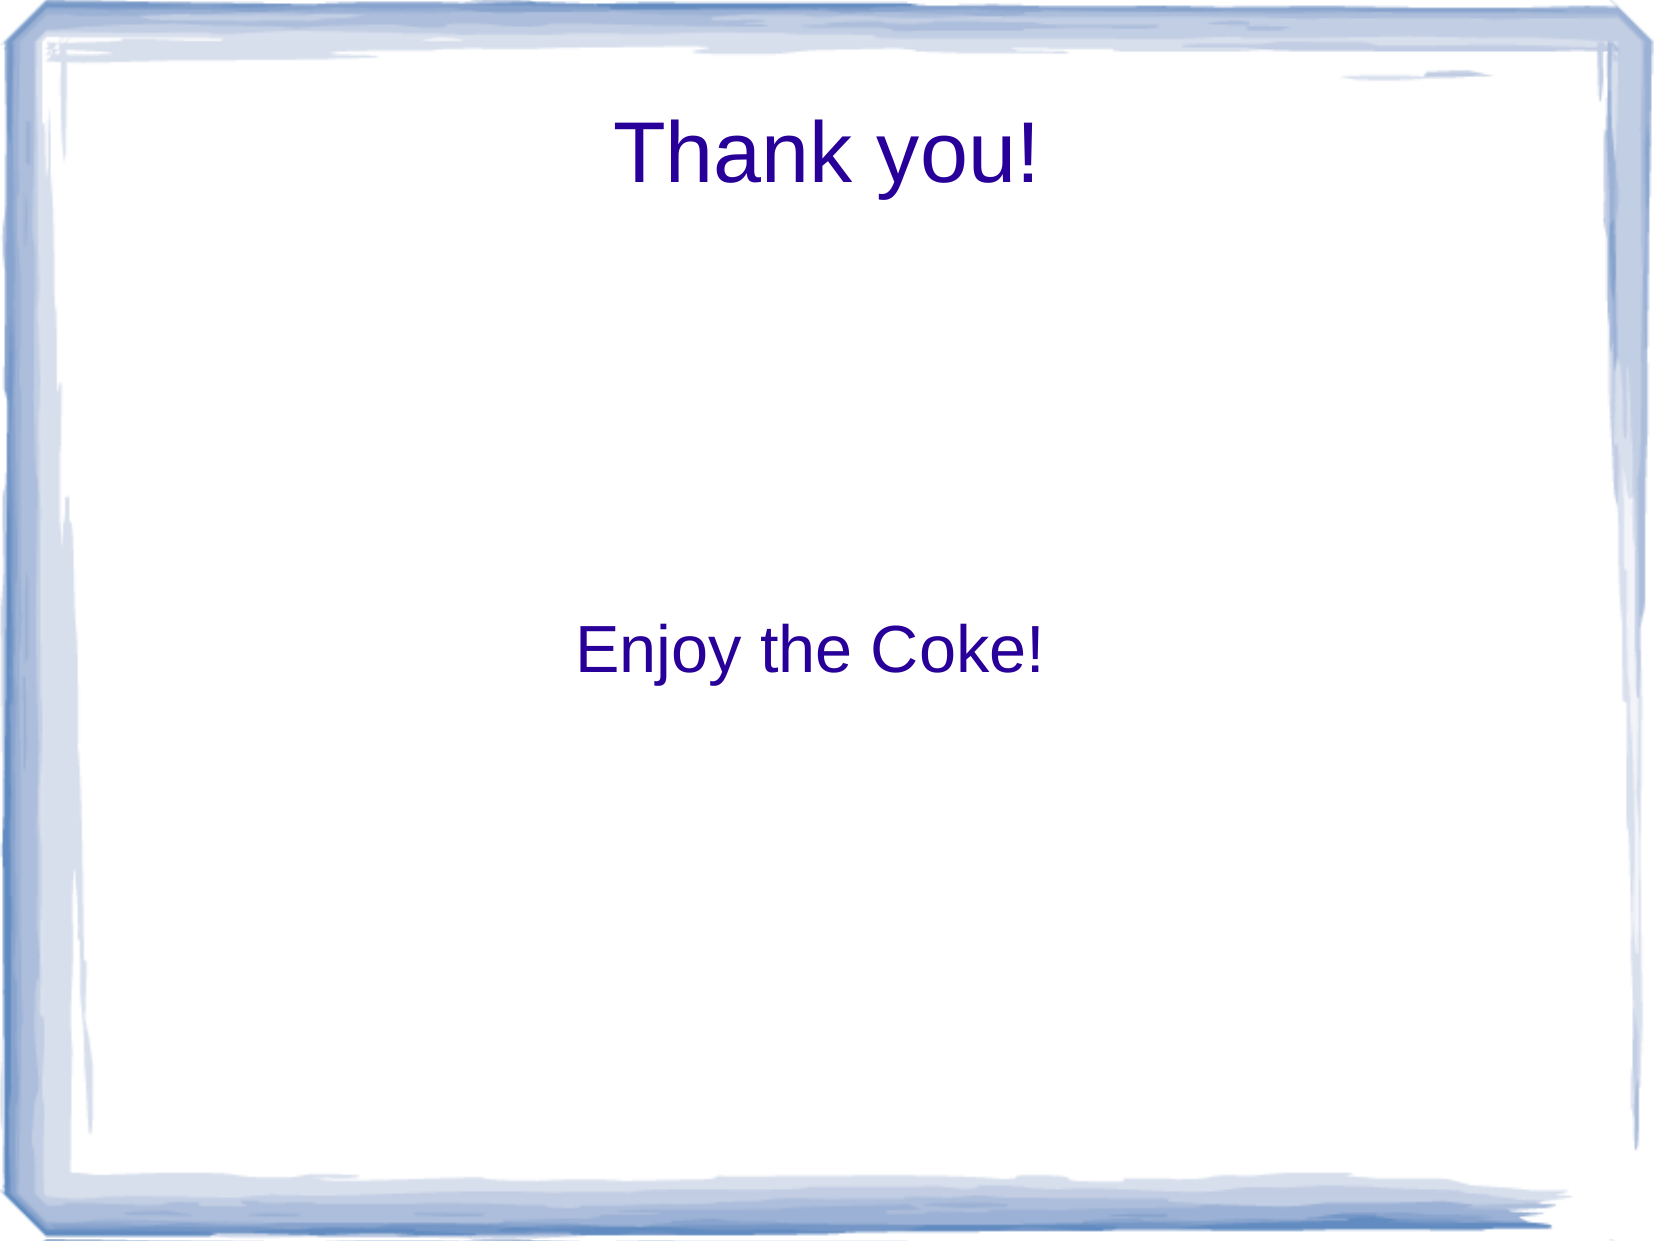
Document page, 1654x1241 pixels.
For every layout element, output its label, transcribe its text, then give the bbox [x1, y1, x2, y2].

picture [0, 0, 1654, 1241]
subtitle Enjoy the Coke! [82, 290, 1538, 1010]
title Thank you! [82, 49, 1571, 257]
